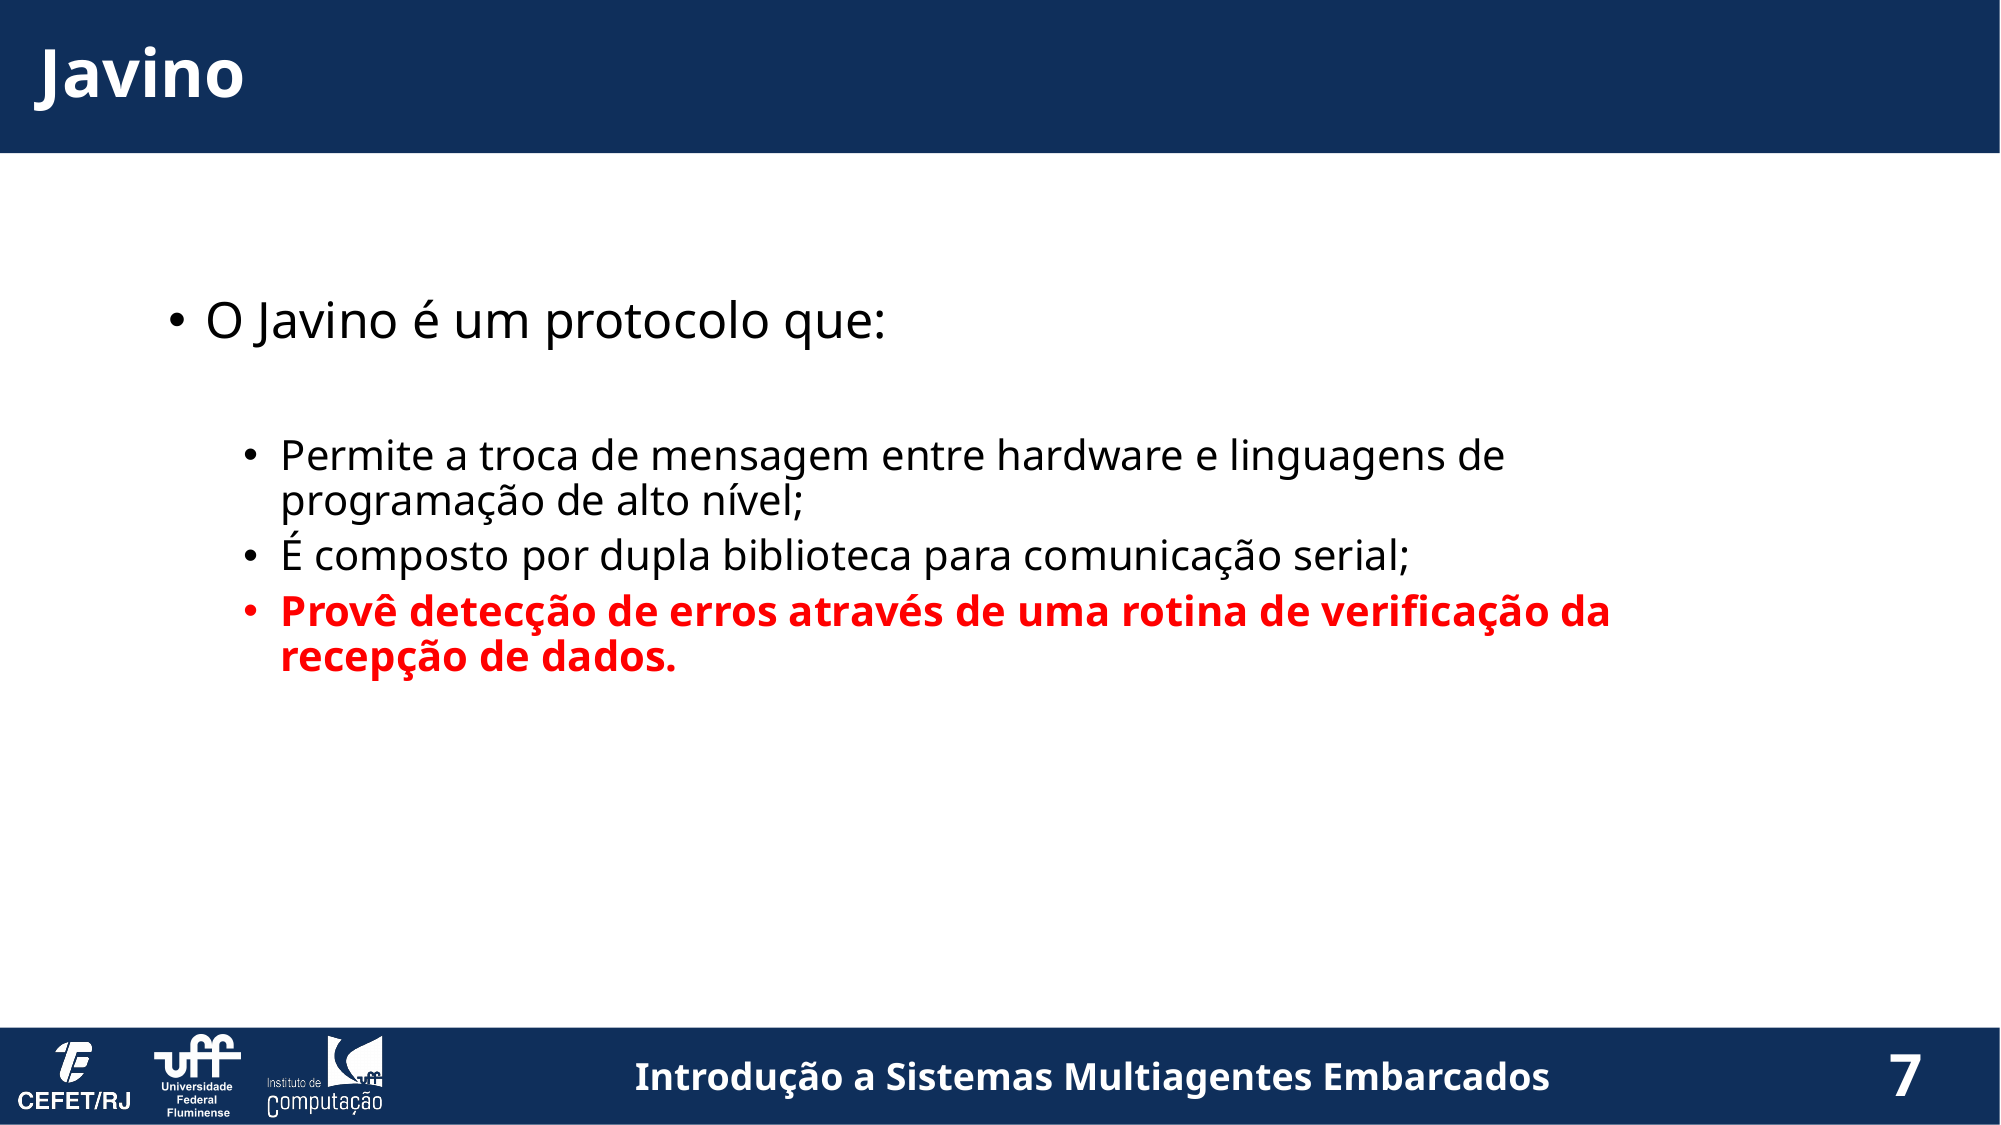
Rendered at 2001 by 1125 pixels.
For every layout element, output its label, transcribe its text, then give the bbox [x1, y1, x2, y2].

text_box O Javino é um protocolo que: Permite a troca de mensagem entre hardware e linguagens de programação de alto nível; É composto por dupla biblioteca para comunicação serial; Provê detecção de erros através de uma rotina de verificação da recepção de dados. [153, 287, 1654, 1063]
picture [153, 1063, 242, 1122]
picture [265, 1063, 384, 1118]
picture [18, 1021, 130, 1125]
text_box Javino [25, 23, 2000, 119]
